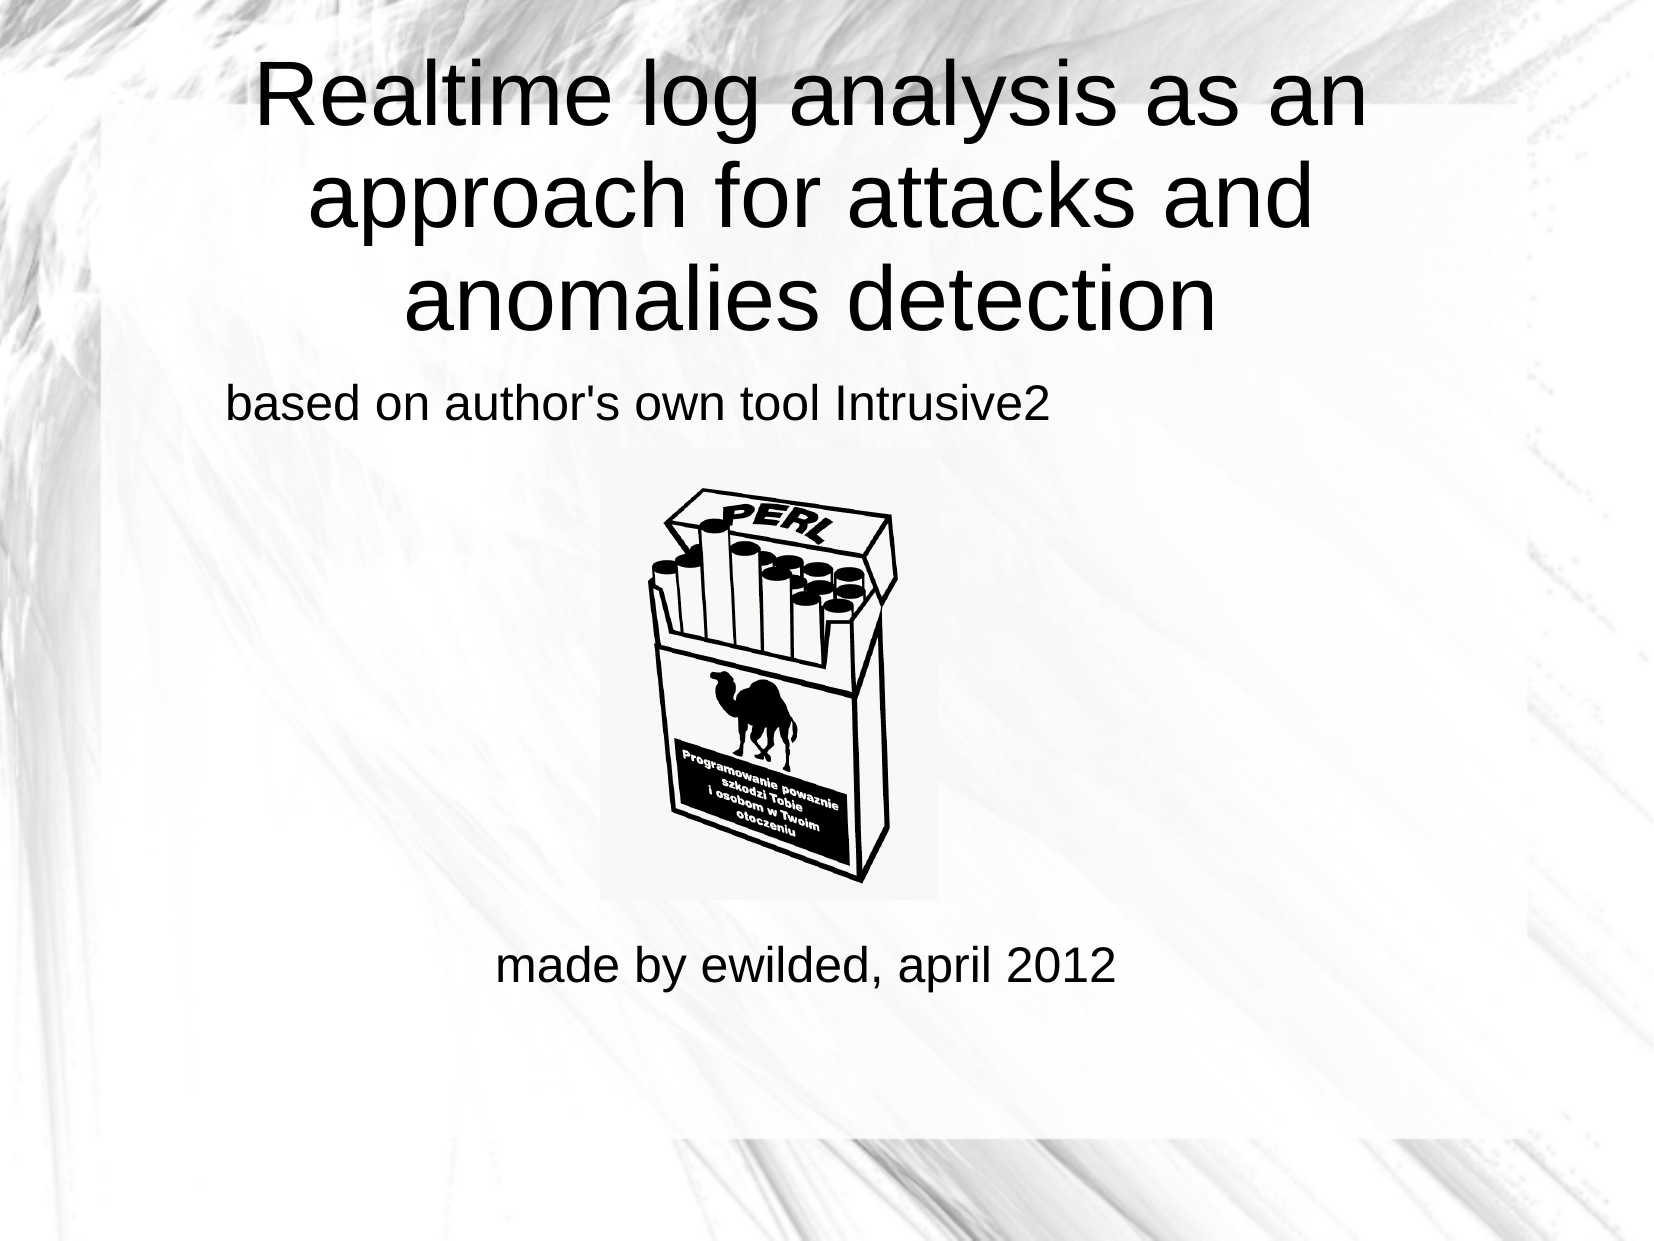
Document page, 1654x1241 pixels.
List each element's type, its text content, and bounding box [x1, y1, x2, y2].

picture [0, 0, 1654, 1241]
text_box made by ewilded, april 2012 [150, 937, 1463, 994]
title Realtime log analysis as an approach for attacks and anomalies detection [118, 42, 1506, 351]
text_box based on author's own tool Intrusive2 [225, 375, 1463, 431]
